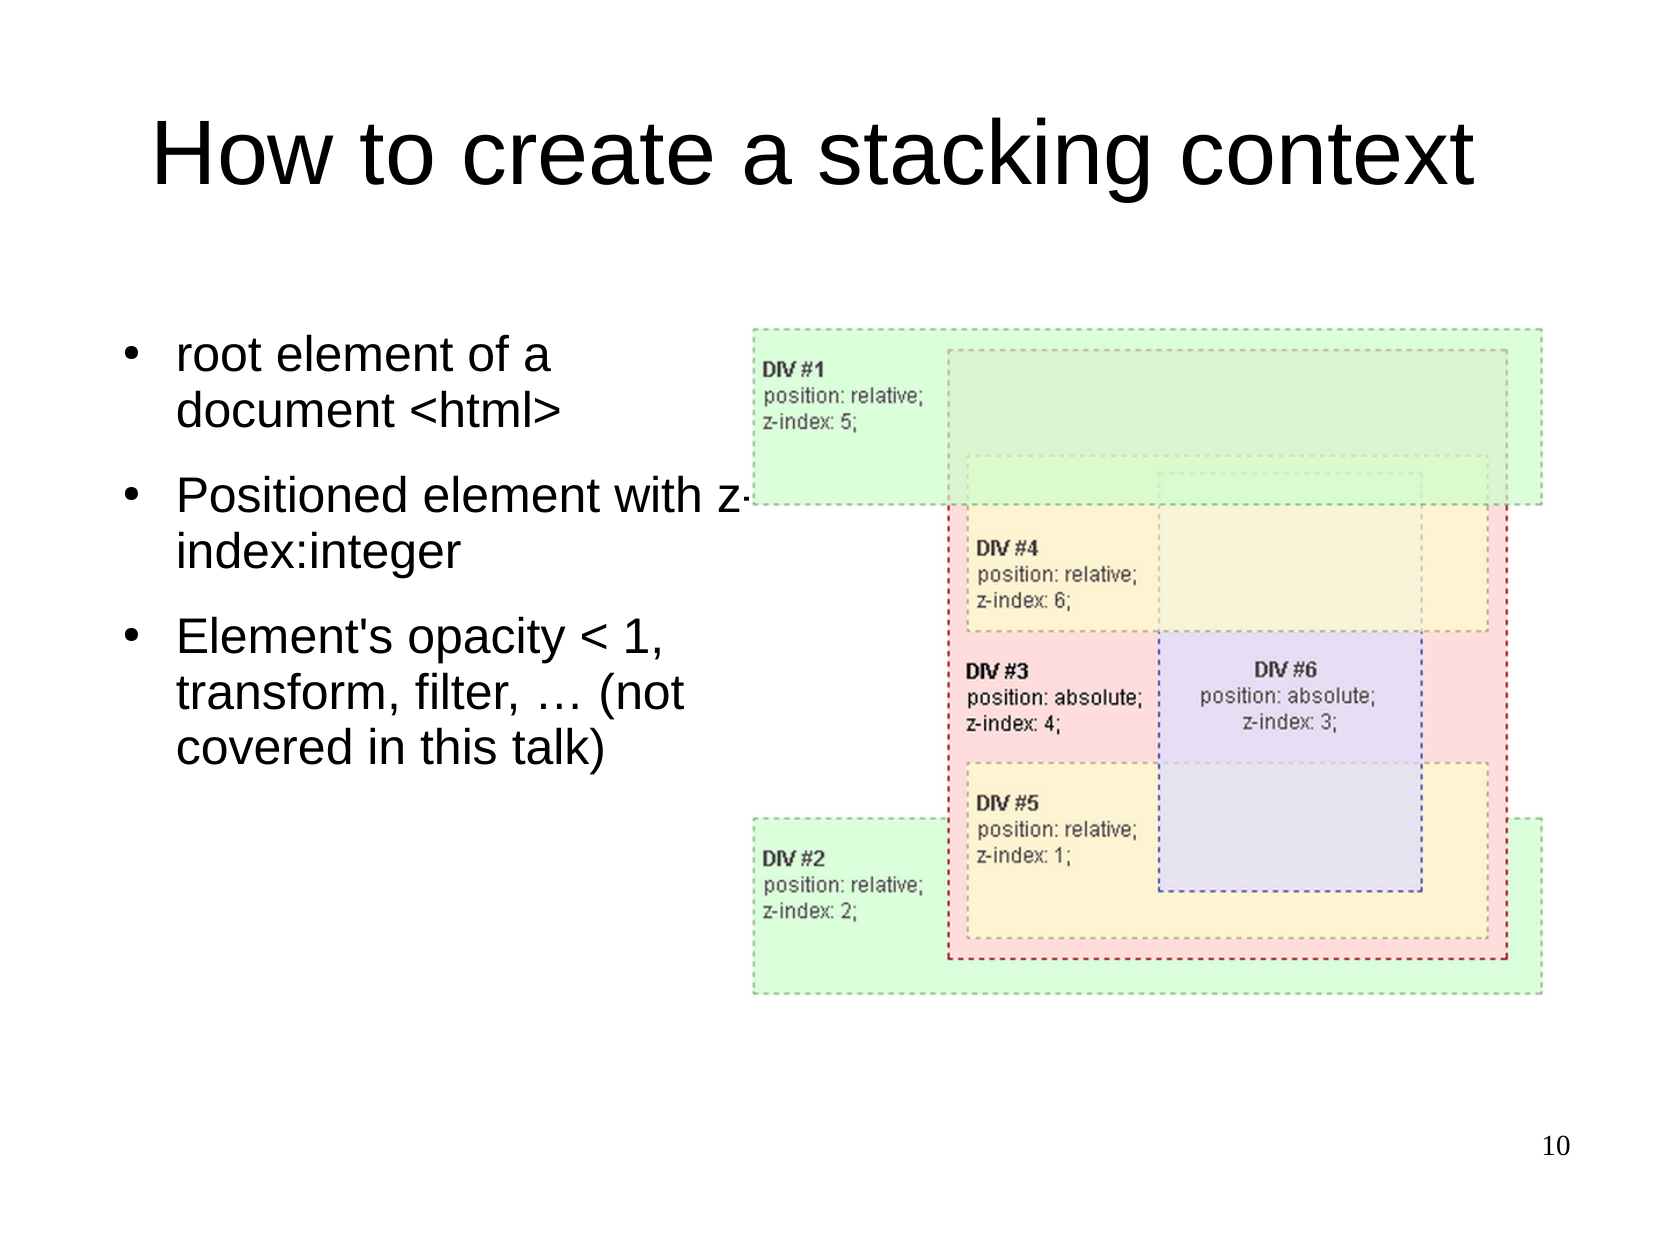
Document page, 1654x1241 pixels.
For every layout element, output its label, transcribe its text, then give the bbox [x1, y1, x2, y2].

list root element of a document <html> Positioned element with z-index:integer Element's opacity < 1, transform, filter, … (not covered in this talk) [104, 240, 766, 961]
title How to create a stacking context [82, 49, 1571, 257]
picture [749, 325, 1546, 1006]
